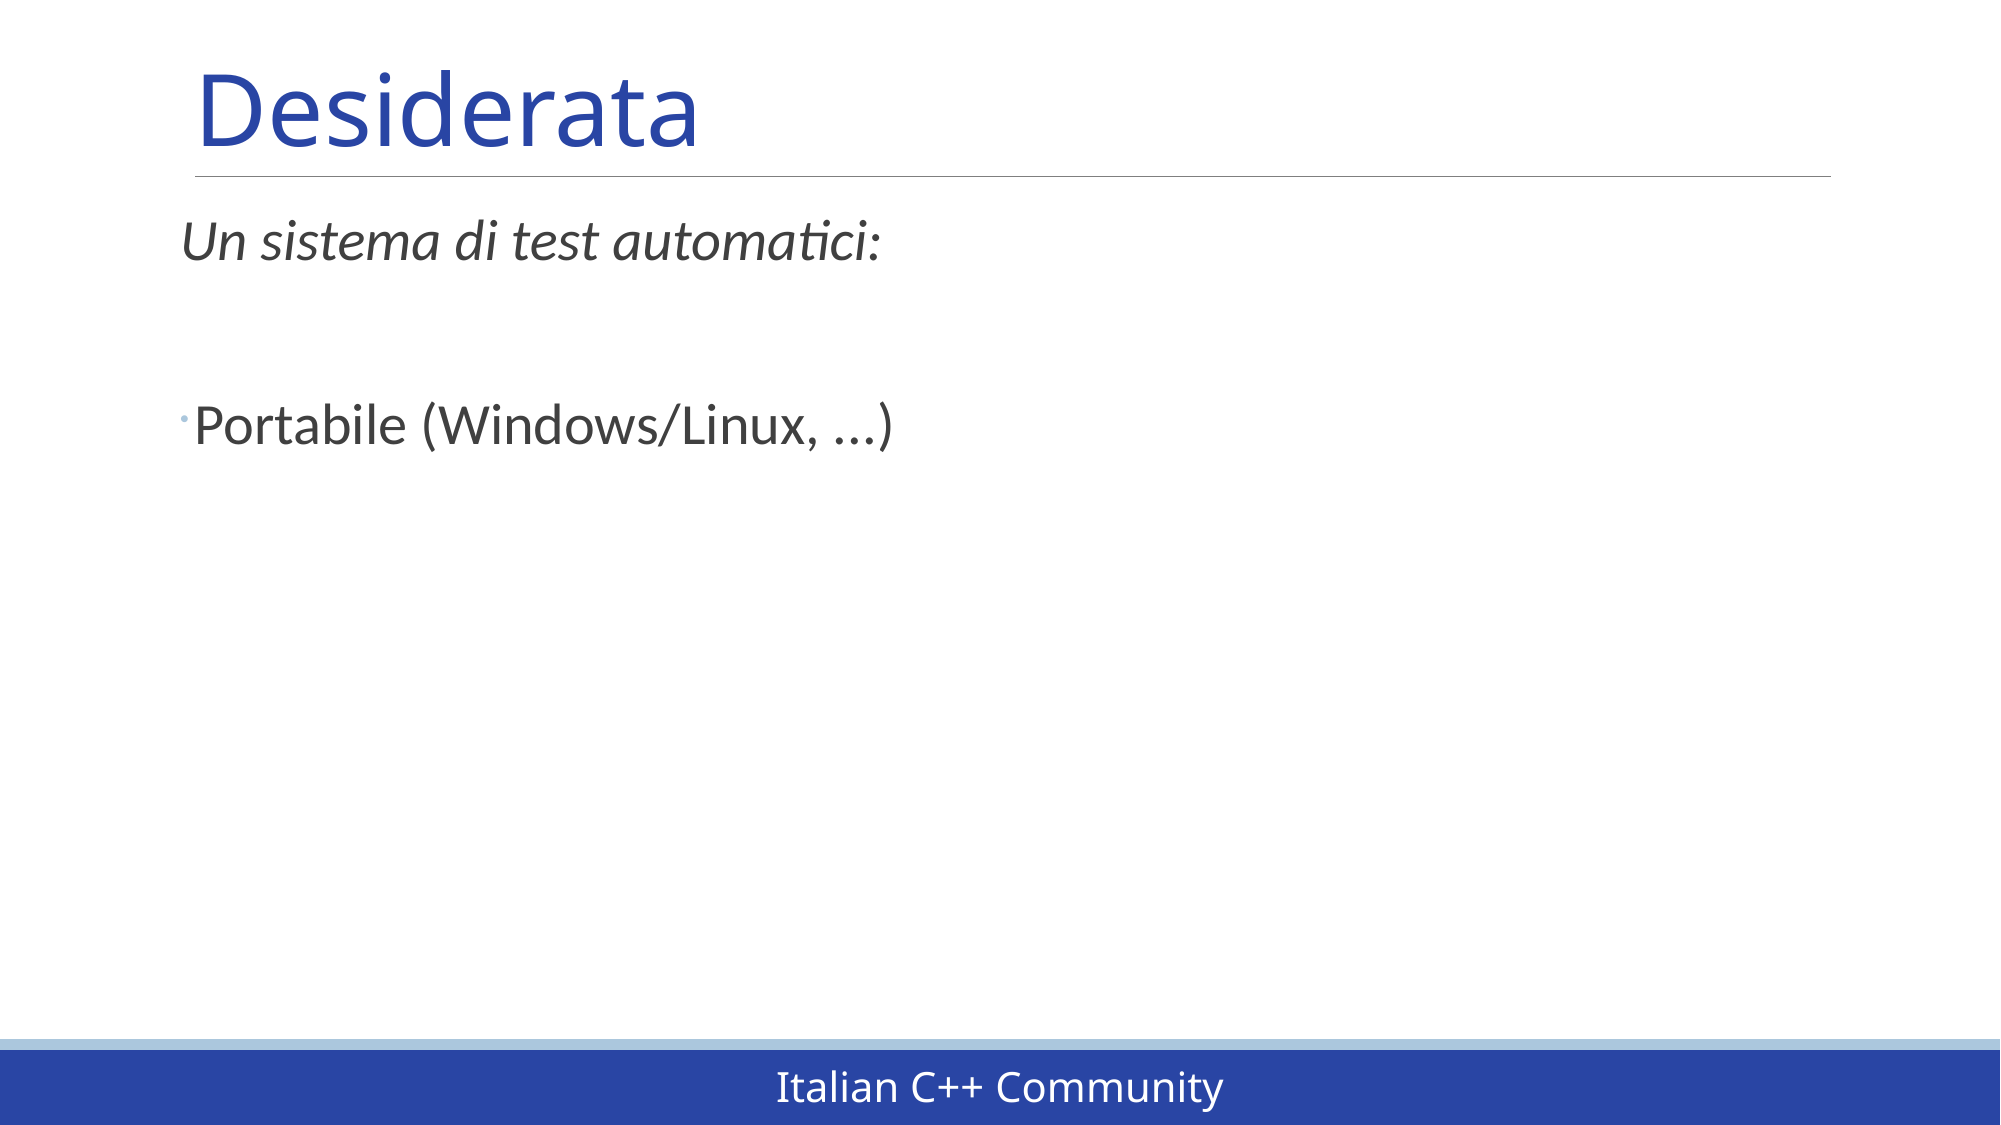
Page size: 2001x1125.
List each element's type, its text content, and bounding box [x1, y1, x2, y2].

list Un sistema di test automatici: Portabile (Windows/Linux, ...) [179, 202, 1830, 1011]
title Desiderata [179, 2, 1830, 175]
